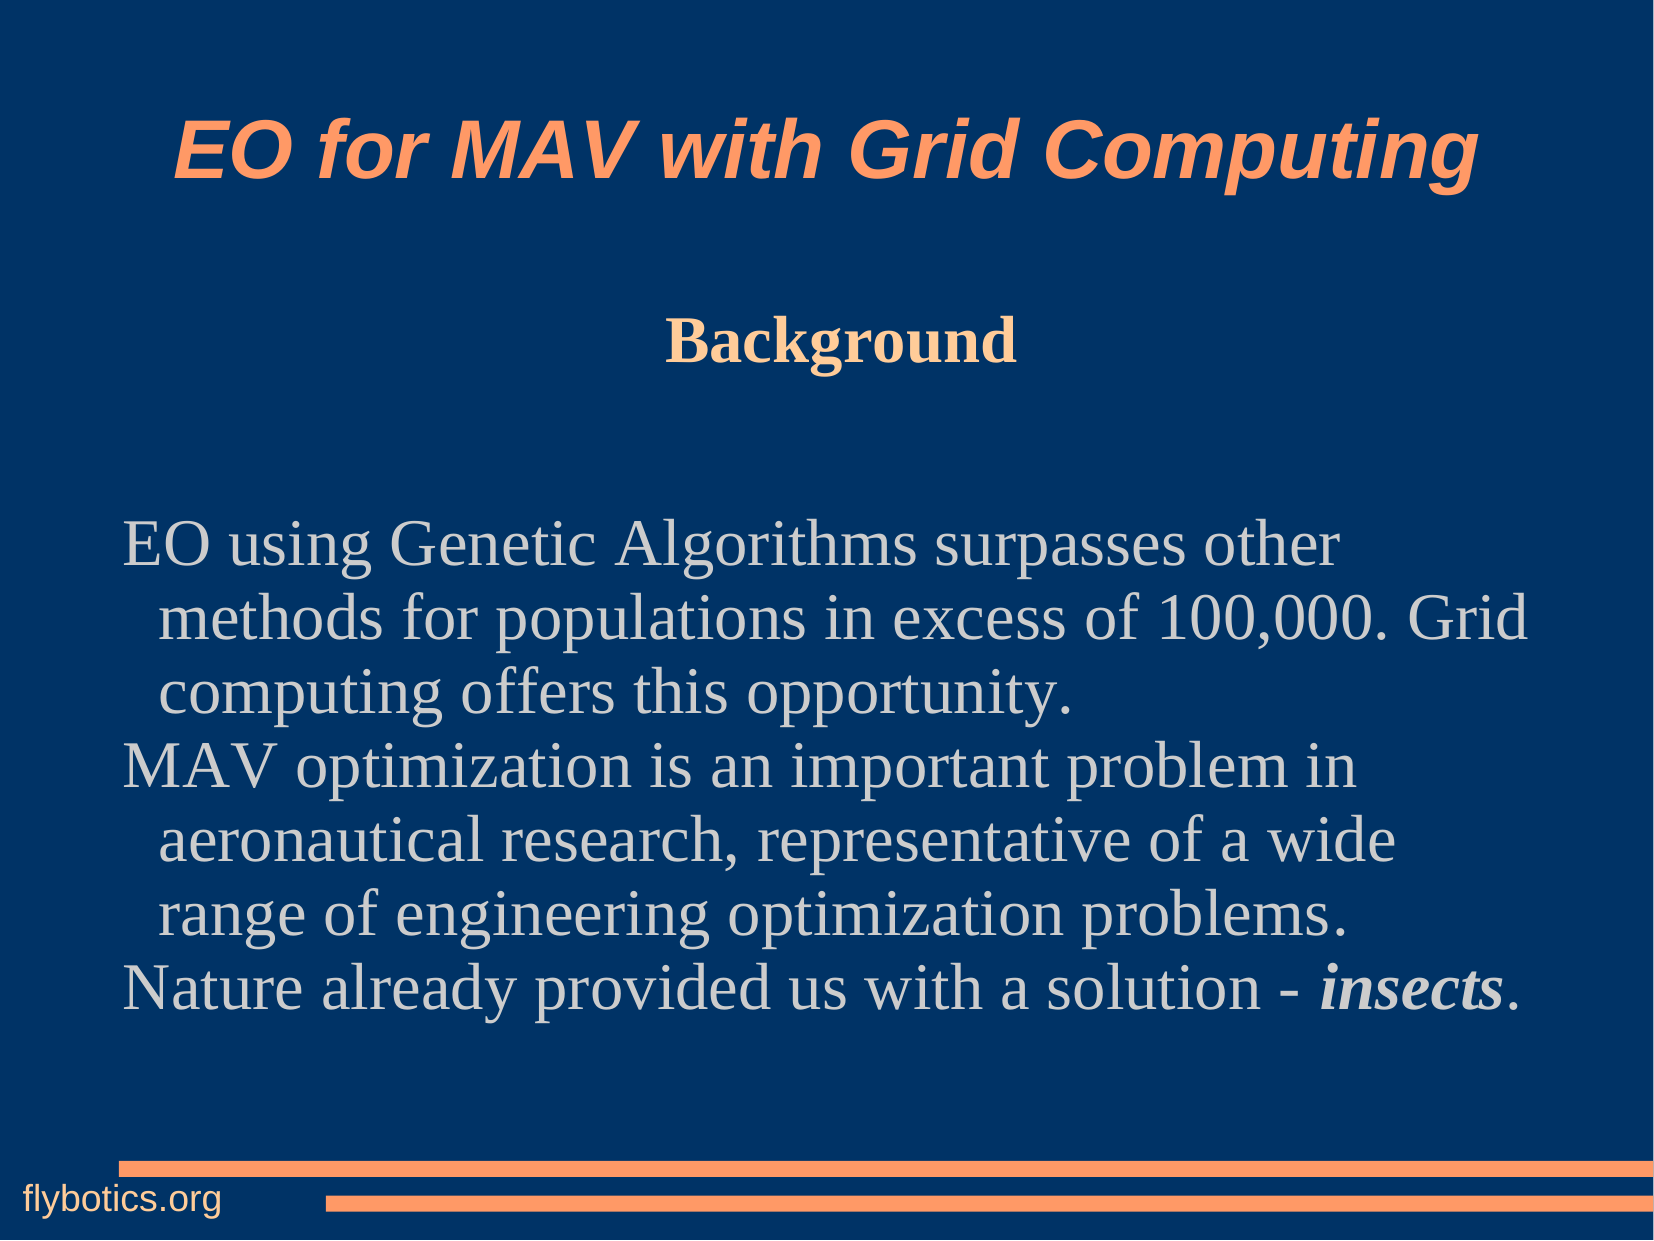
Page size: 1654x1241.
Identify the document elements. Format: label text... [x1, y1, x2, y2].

title EO for MAV with Grid Computing [121, 53, 1534, 247]
text_box flybotics.org [7, 1169, 248, 1241]
text_box Background [121, 268, 1561, 411]
subtitle EO using Genetic Algorithms surpasses other methods for populations in excess of 100,000. Grid computing offers this opportunity. MAV optimization is an important problem in aeronautical research, representative of a wide range of engineering optimization problems. Nature already provided us with a solution - insects. [122, 438, 1563, 1092]
